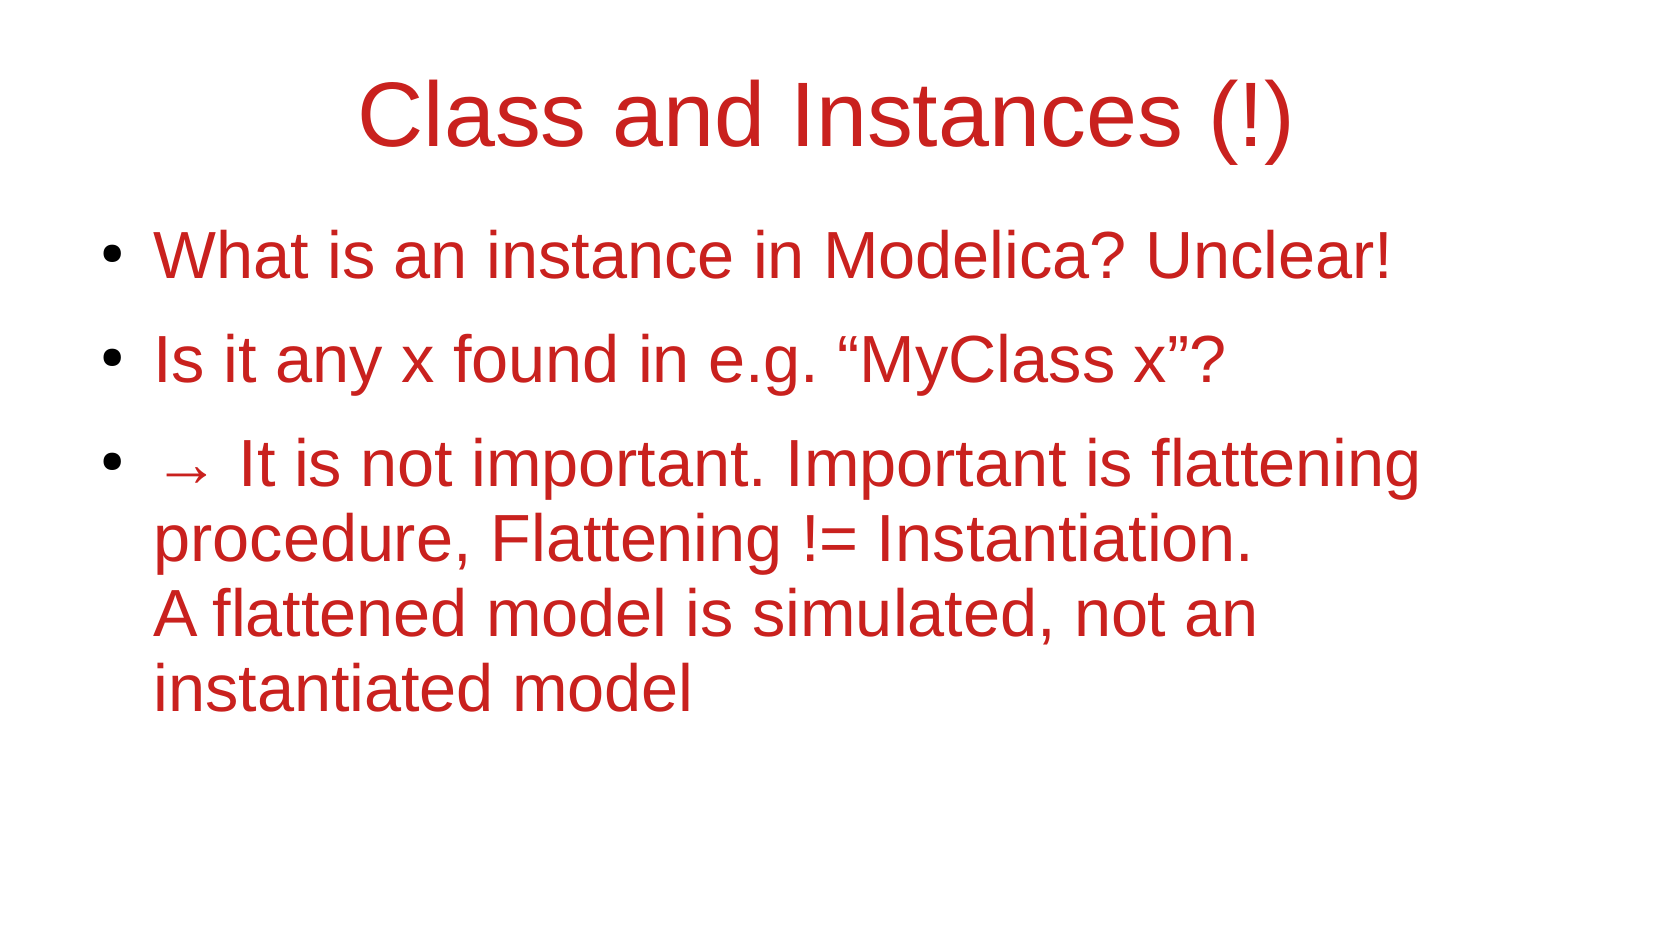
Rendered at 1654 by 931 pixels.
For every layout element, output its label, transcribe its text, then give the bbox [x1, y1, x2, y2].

list What is an instance in Modelica? Unclear! Is it any x found in e.g. “MyClass x”? → It is not important. Important is flattening procedure, Flattening != Instantiation. A flattened model is simulated, not an instantiated model [82, 217, 1571, 758]
title Class and Instances (!) [82, 37, 1571, 193]
